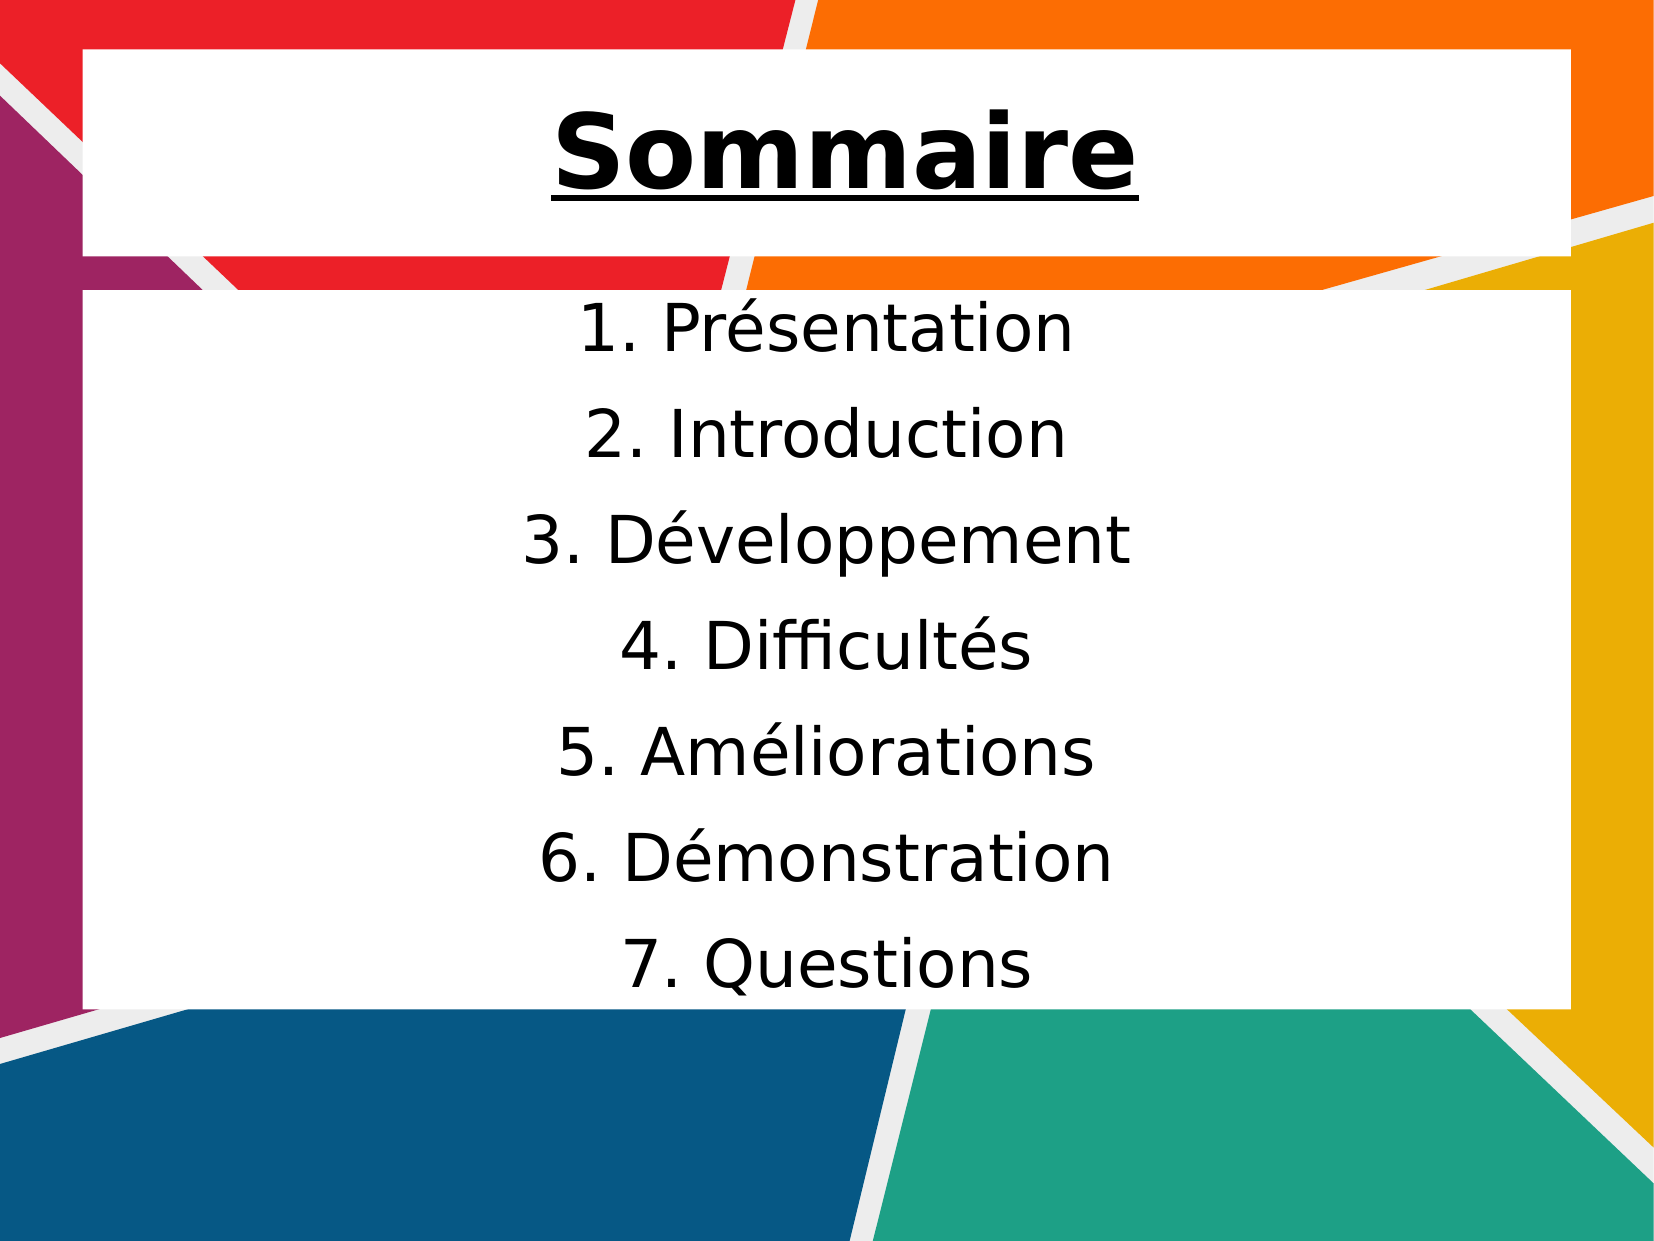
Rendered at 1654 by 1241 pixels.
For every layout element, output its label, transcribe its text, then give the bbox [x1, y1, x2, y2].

list 1. Présentation 2. Introduction 3. Développement 4. Difficultés 5. Améliorations 6. Démonstration 7. Questions [82, 290, 1571, 1010]
title Sommaire [82, 49, 1571, 257]
